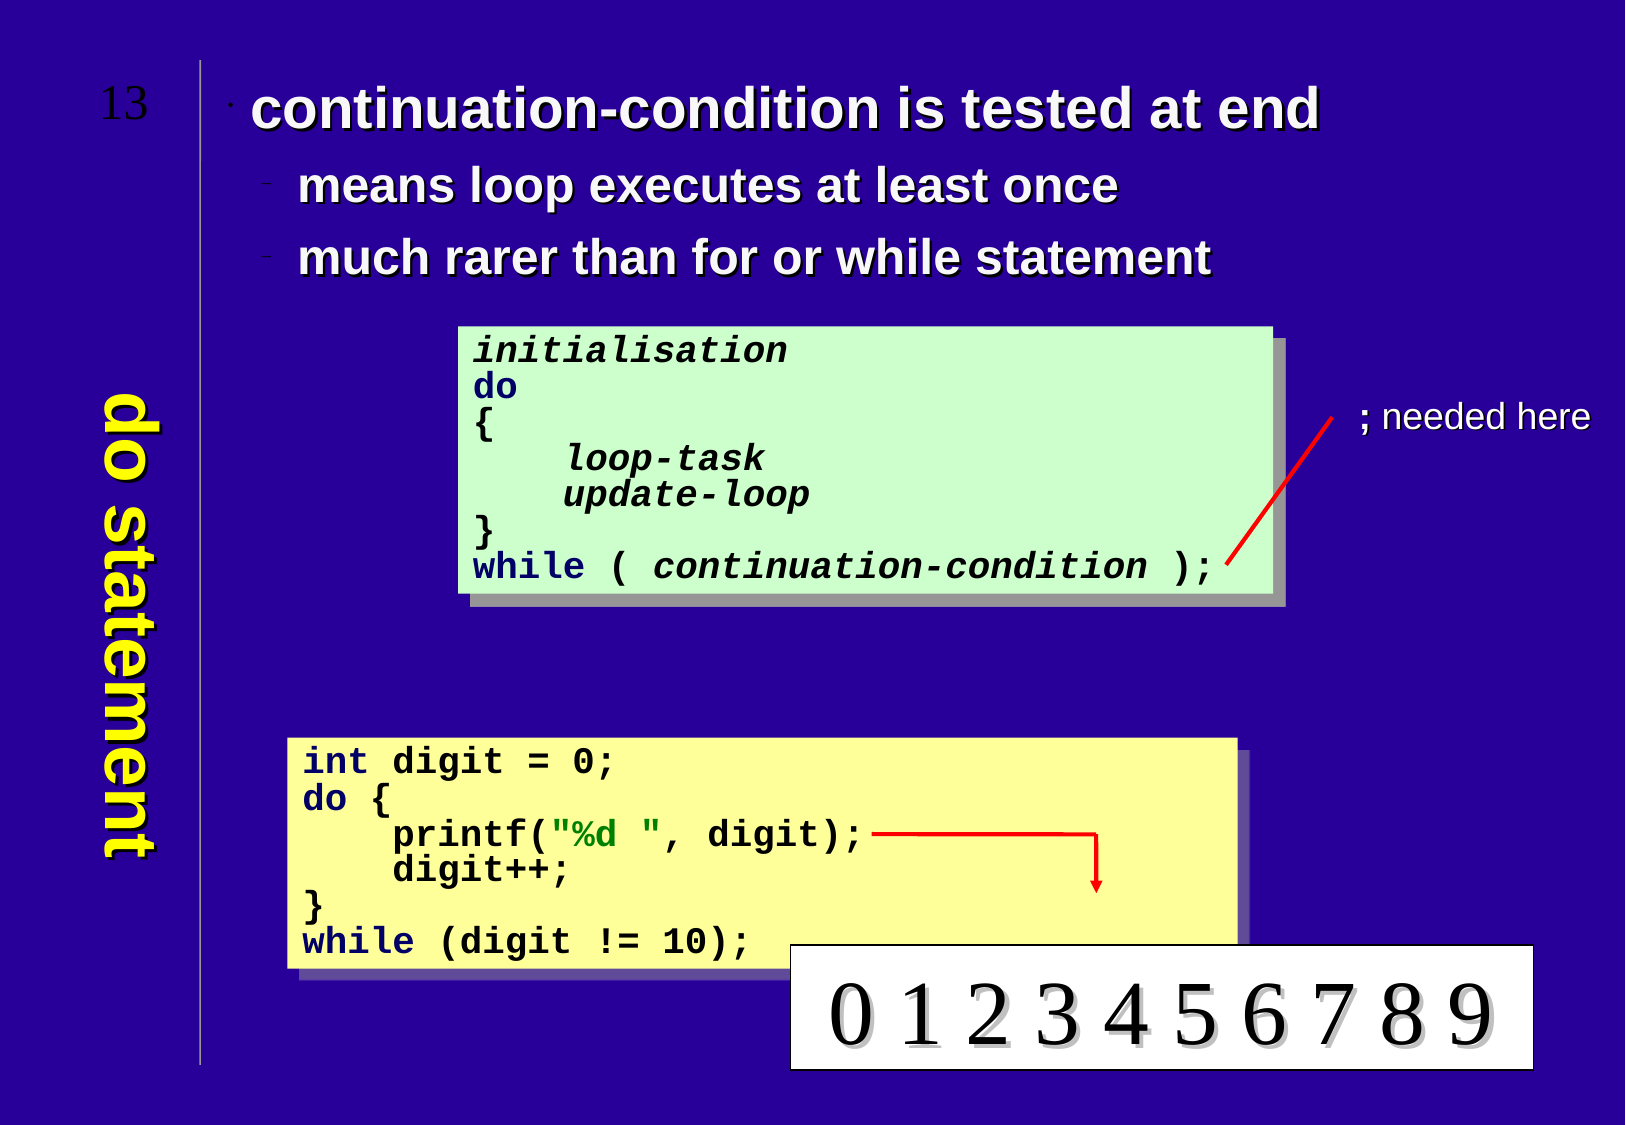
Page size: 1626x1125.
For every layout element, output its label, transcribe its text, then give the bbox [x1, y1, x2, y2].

text_box 0 1 2 3 4 5 6 7 8 9 [790, 945, 1534, 1071]
title do statement [50, 187, 188, 1063]
text_box ; needed here [1344, 384, 1626, 445]
text_box int digit = 0; do { printf("%d ", digit); digit++; } while (digit != 10); [287, 737, 1238, 969]
list continuation-condition is tested at end means loop executes at least once much rarer than for or while statement [212, 62, 1550, 1063]
text_box initialisation do { loop-task update-loop } while ( continuation-condition ); [458, 326, 1274, 594]
